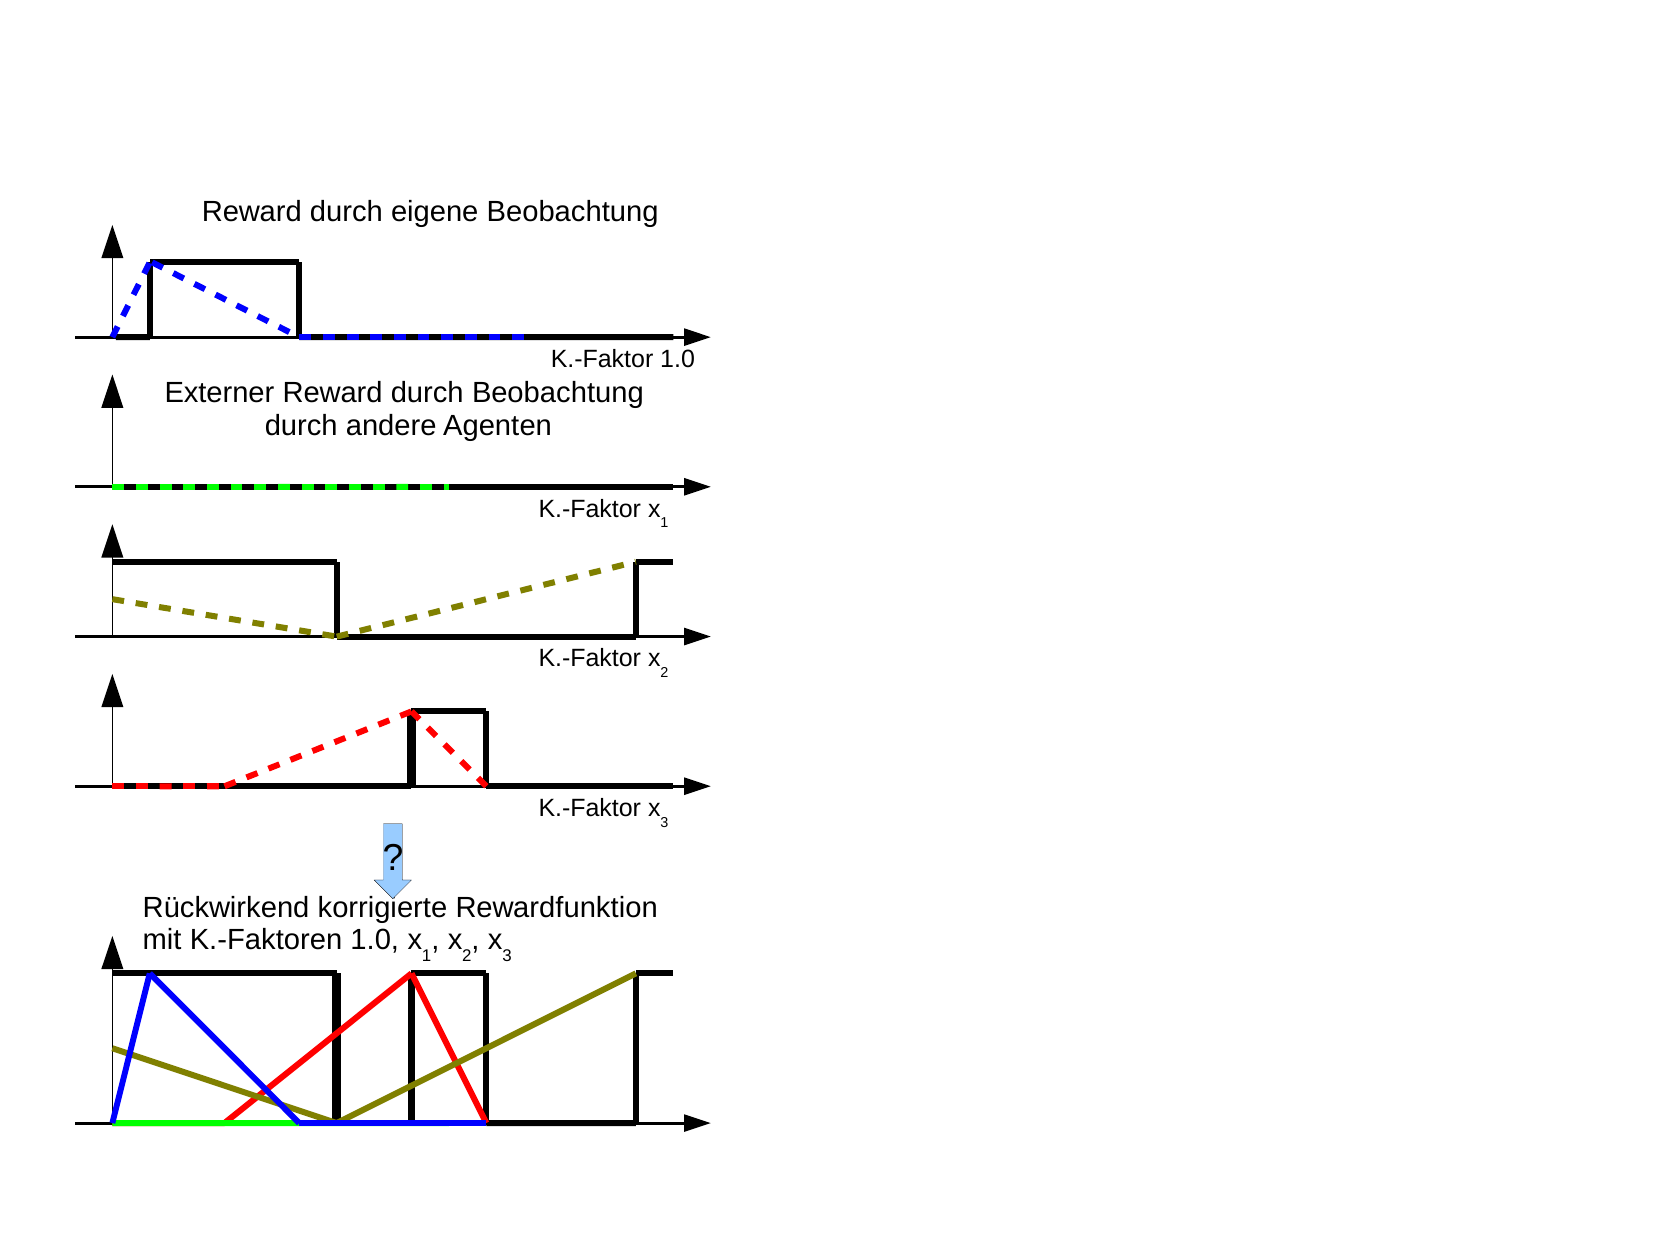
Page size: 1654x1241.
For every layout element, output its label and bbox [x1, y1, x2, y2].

picture [61, 187, 726, 1142]
